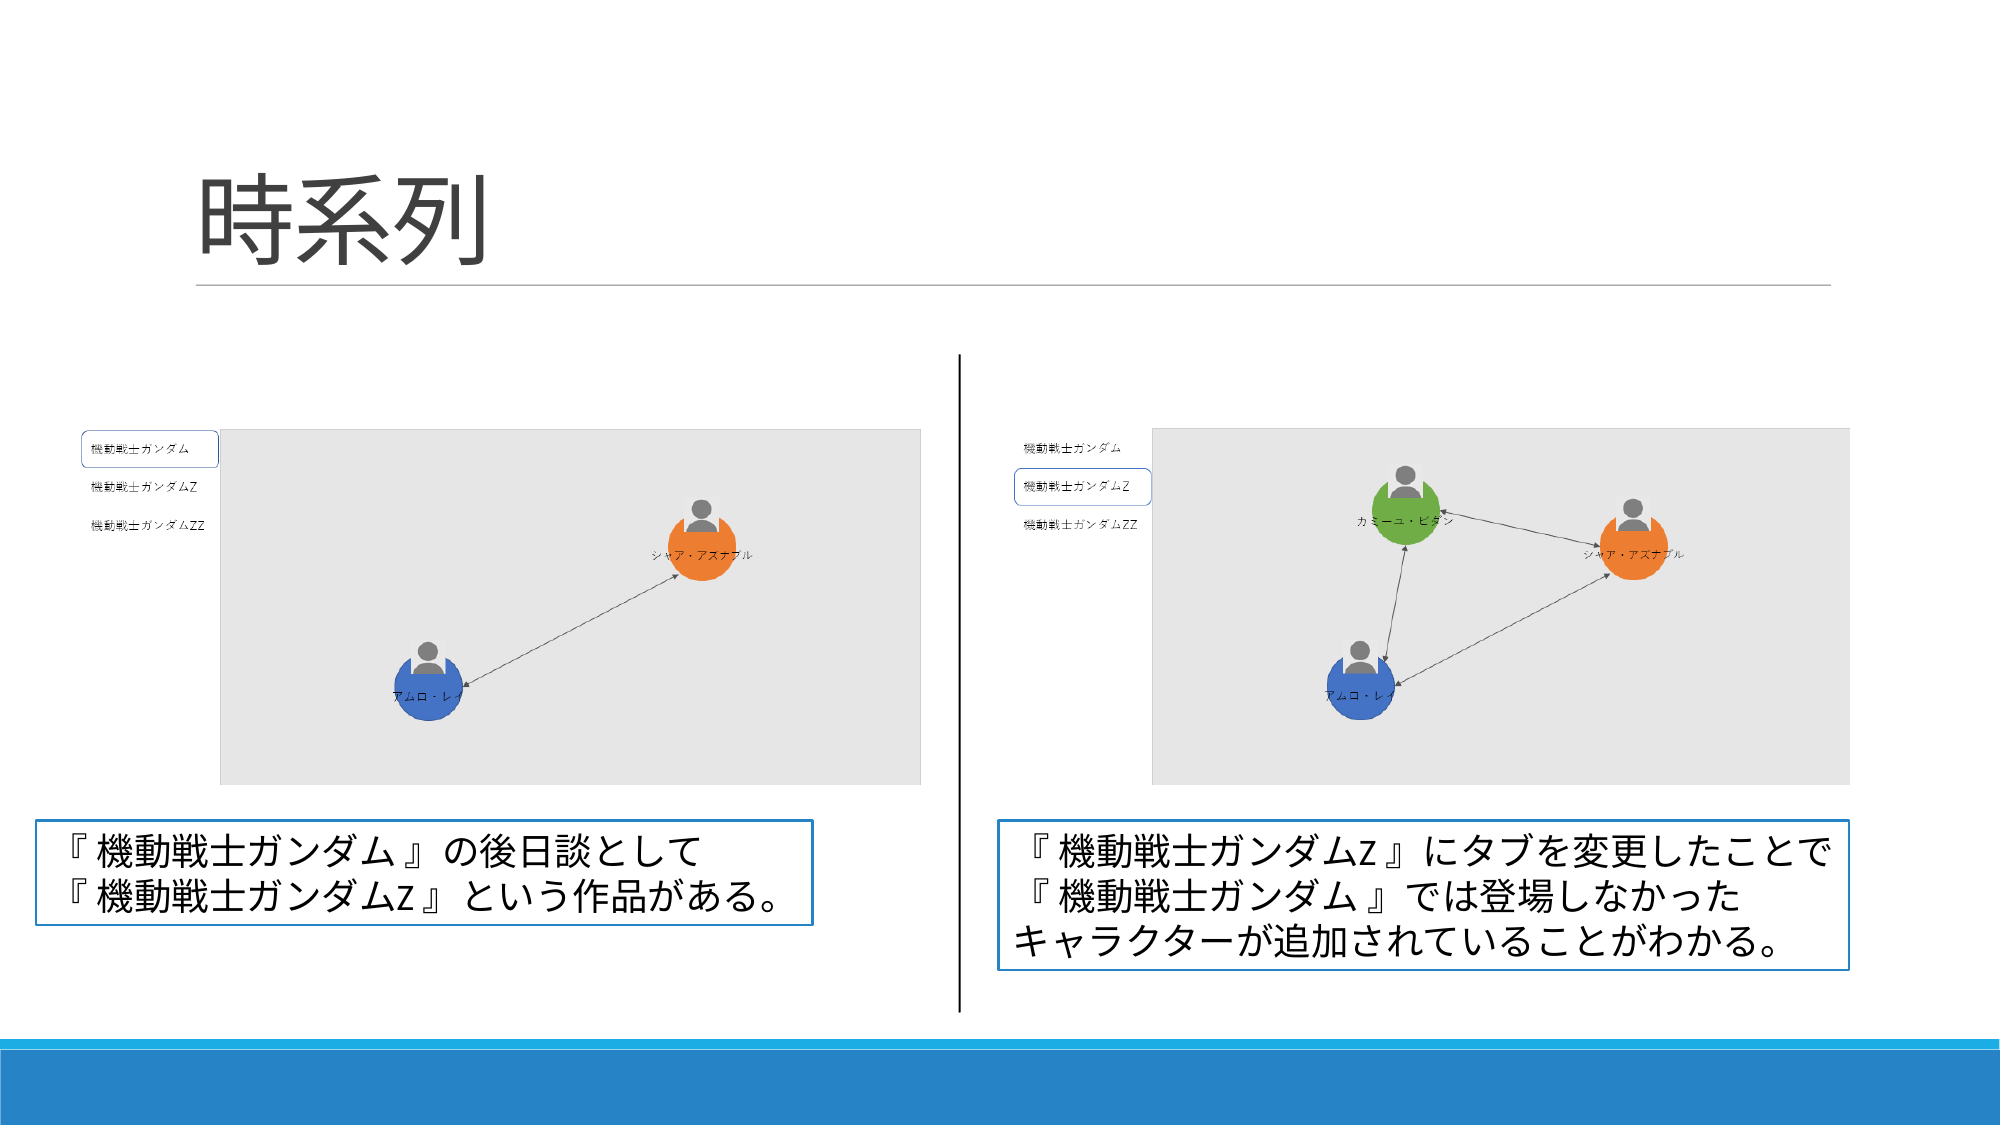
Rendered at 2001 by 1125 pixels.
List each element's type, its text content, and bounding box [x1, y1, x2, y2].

picture [77, 426, 922, 785]
title 時系列 [180, 47, 1830, 285]
text_box 『 機動戦士ガンダムZ 』にタブを変更したことで 『 機動戦士ガンダム 』では登場しなかった キャラクターが追加されていることがわかる。 [998, 820, 1849, 971]
picture [1008, 426, 1850, 785]
text_box 『 機動戦士ガンダム 』の後日談として 『 機動戦士ガンダムZ 』という作品がある。 [35, 820, 813, 926]
